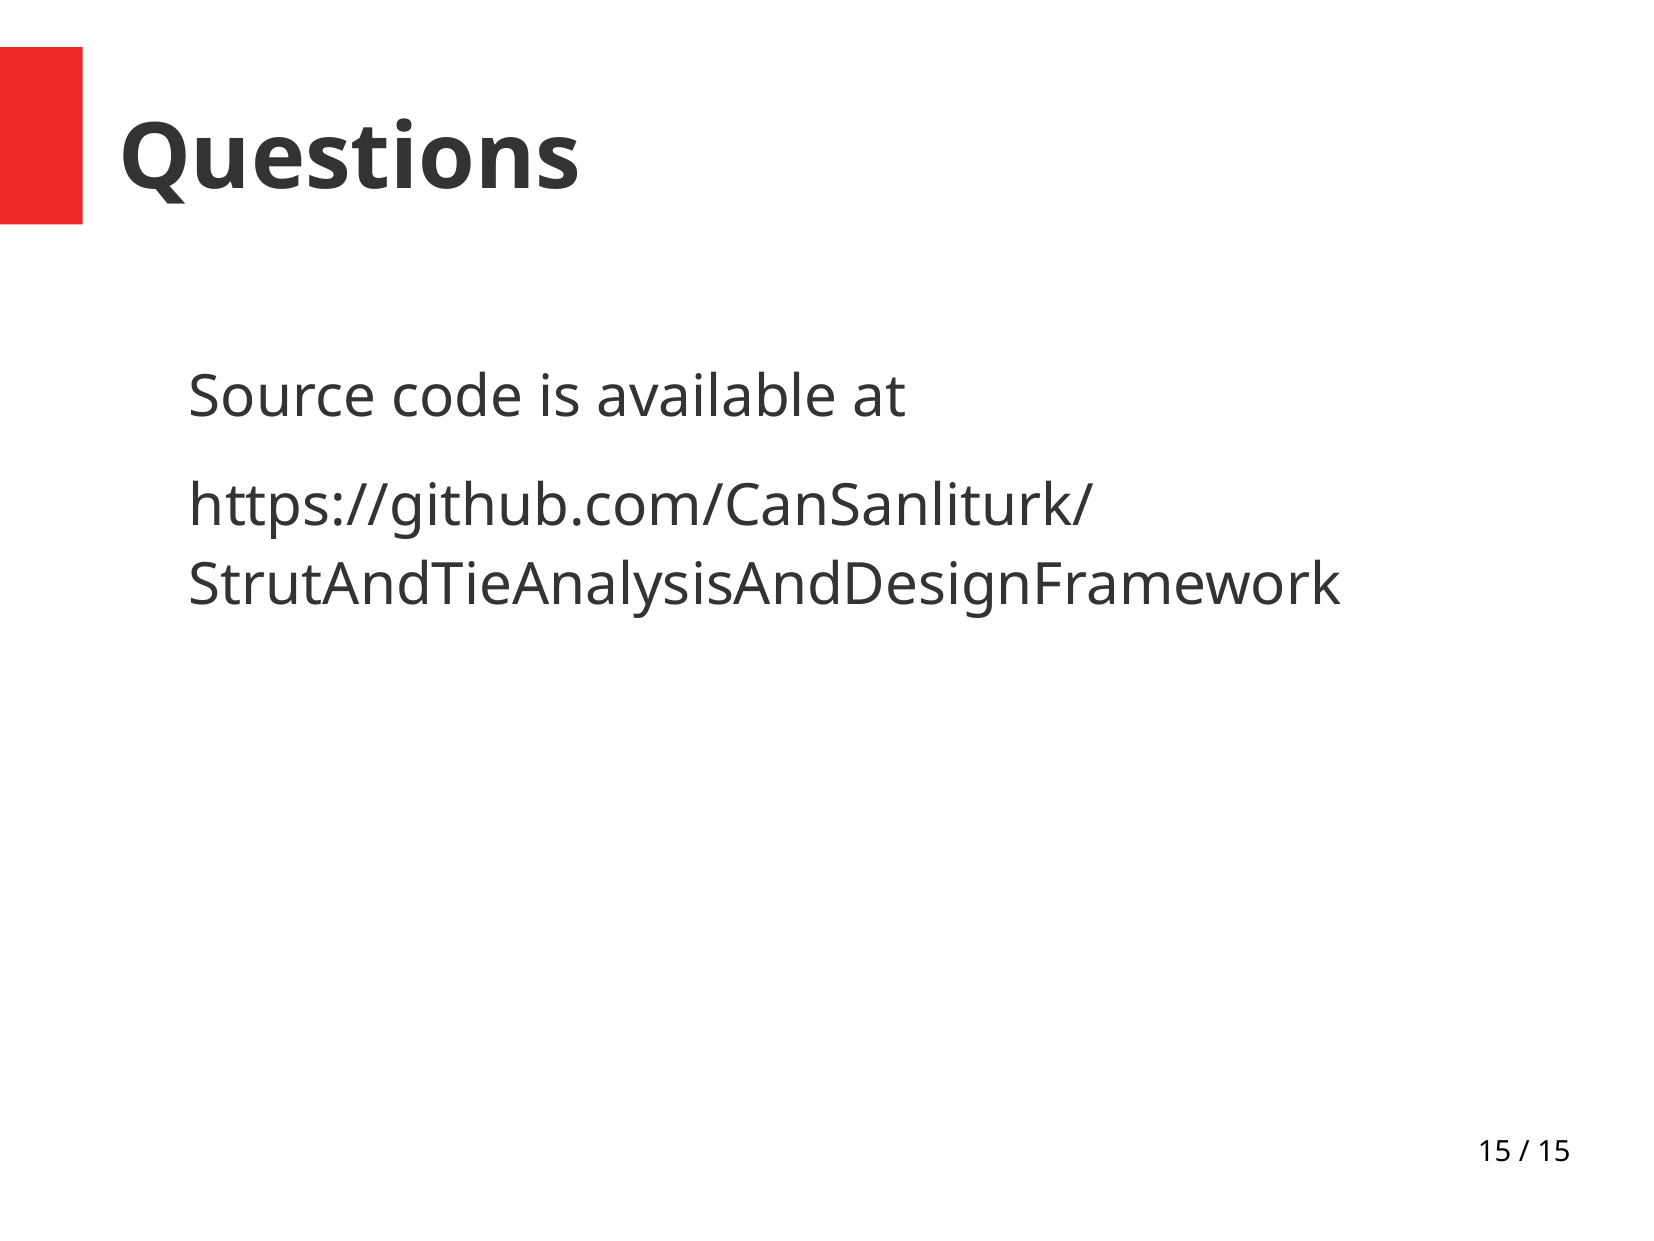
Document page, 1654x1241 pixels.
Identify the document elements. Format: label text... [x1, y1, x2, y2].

title Questions [118, 49, 1571, 257]
list Source code is available at https://github.com/CanSanliturk/StrutAndTieAnalysisAndDesignFramework [118, 354, 1536, 1074]
